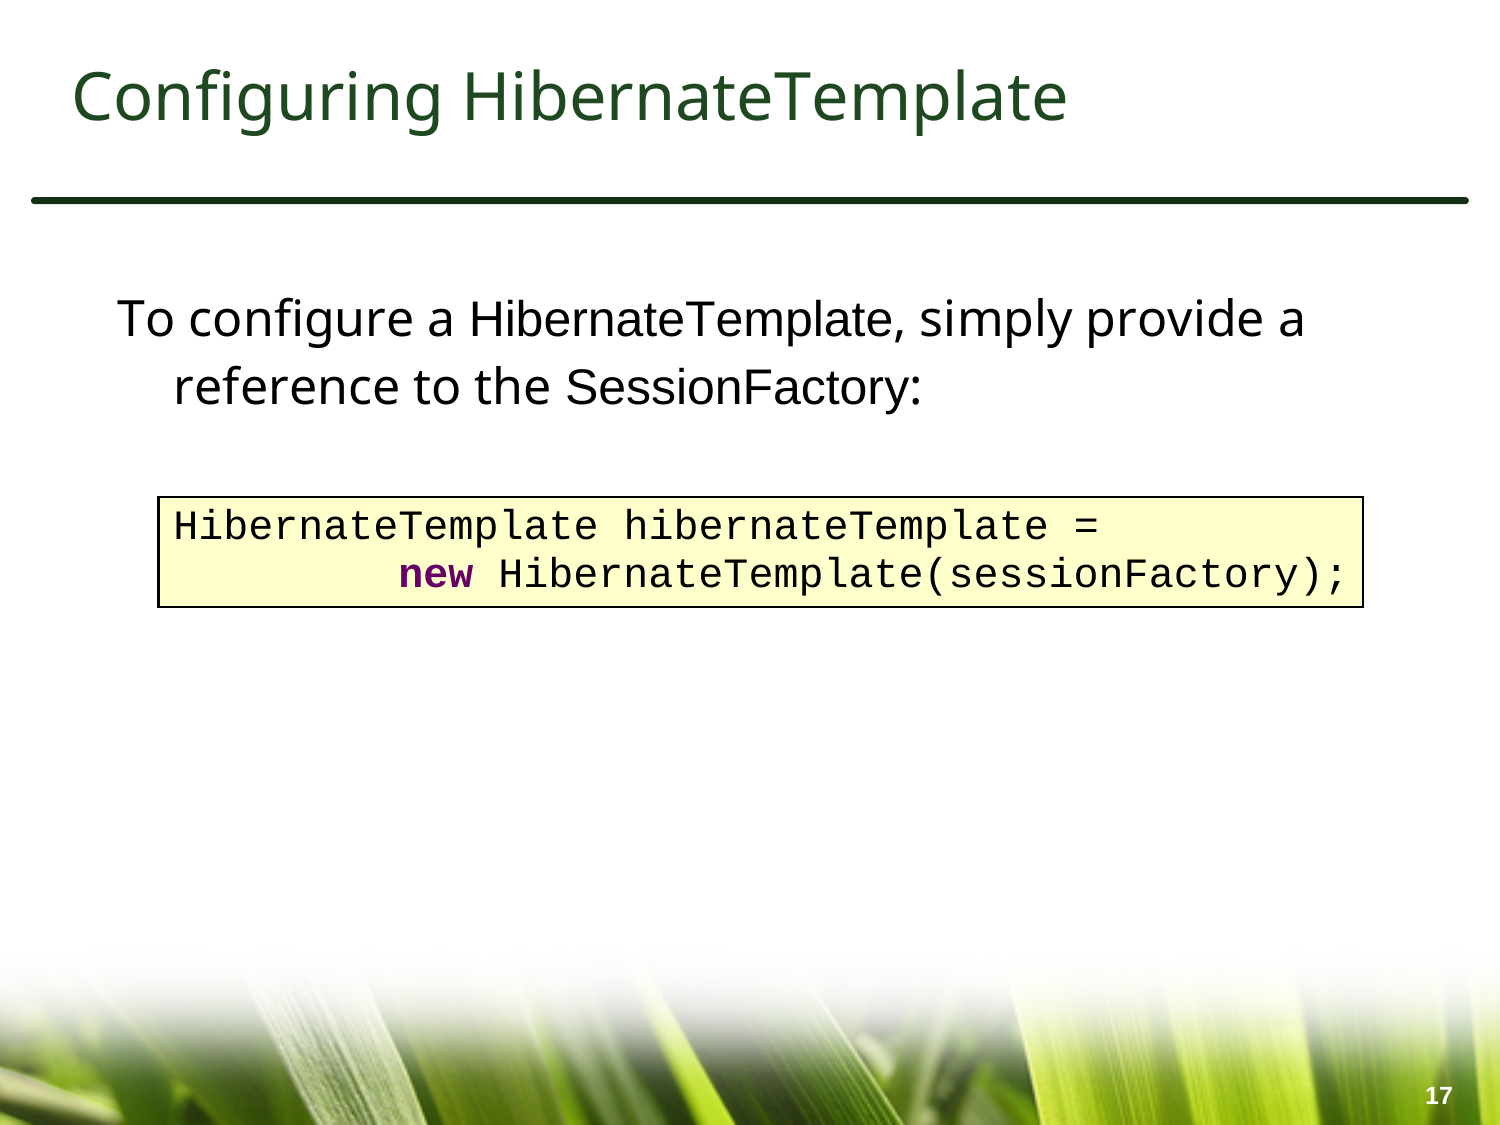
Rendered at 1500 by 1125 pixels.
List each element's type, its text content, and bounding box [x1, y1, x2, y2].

text_box HibernateTemplate hibernateTemplate = new HibernateTemplate(sessionFactory); [158, 497, 1364, 608]
picture [0, 944, 1500, 1125]
list To configure a HibernateTemplate, simply provide a reference to the SessionFactory: [103, 275, 1394, 938]
title Configuring HibernateTemplate [56, 5, 1089, 184]
